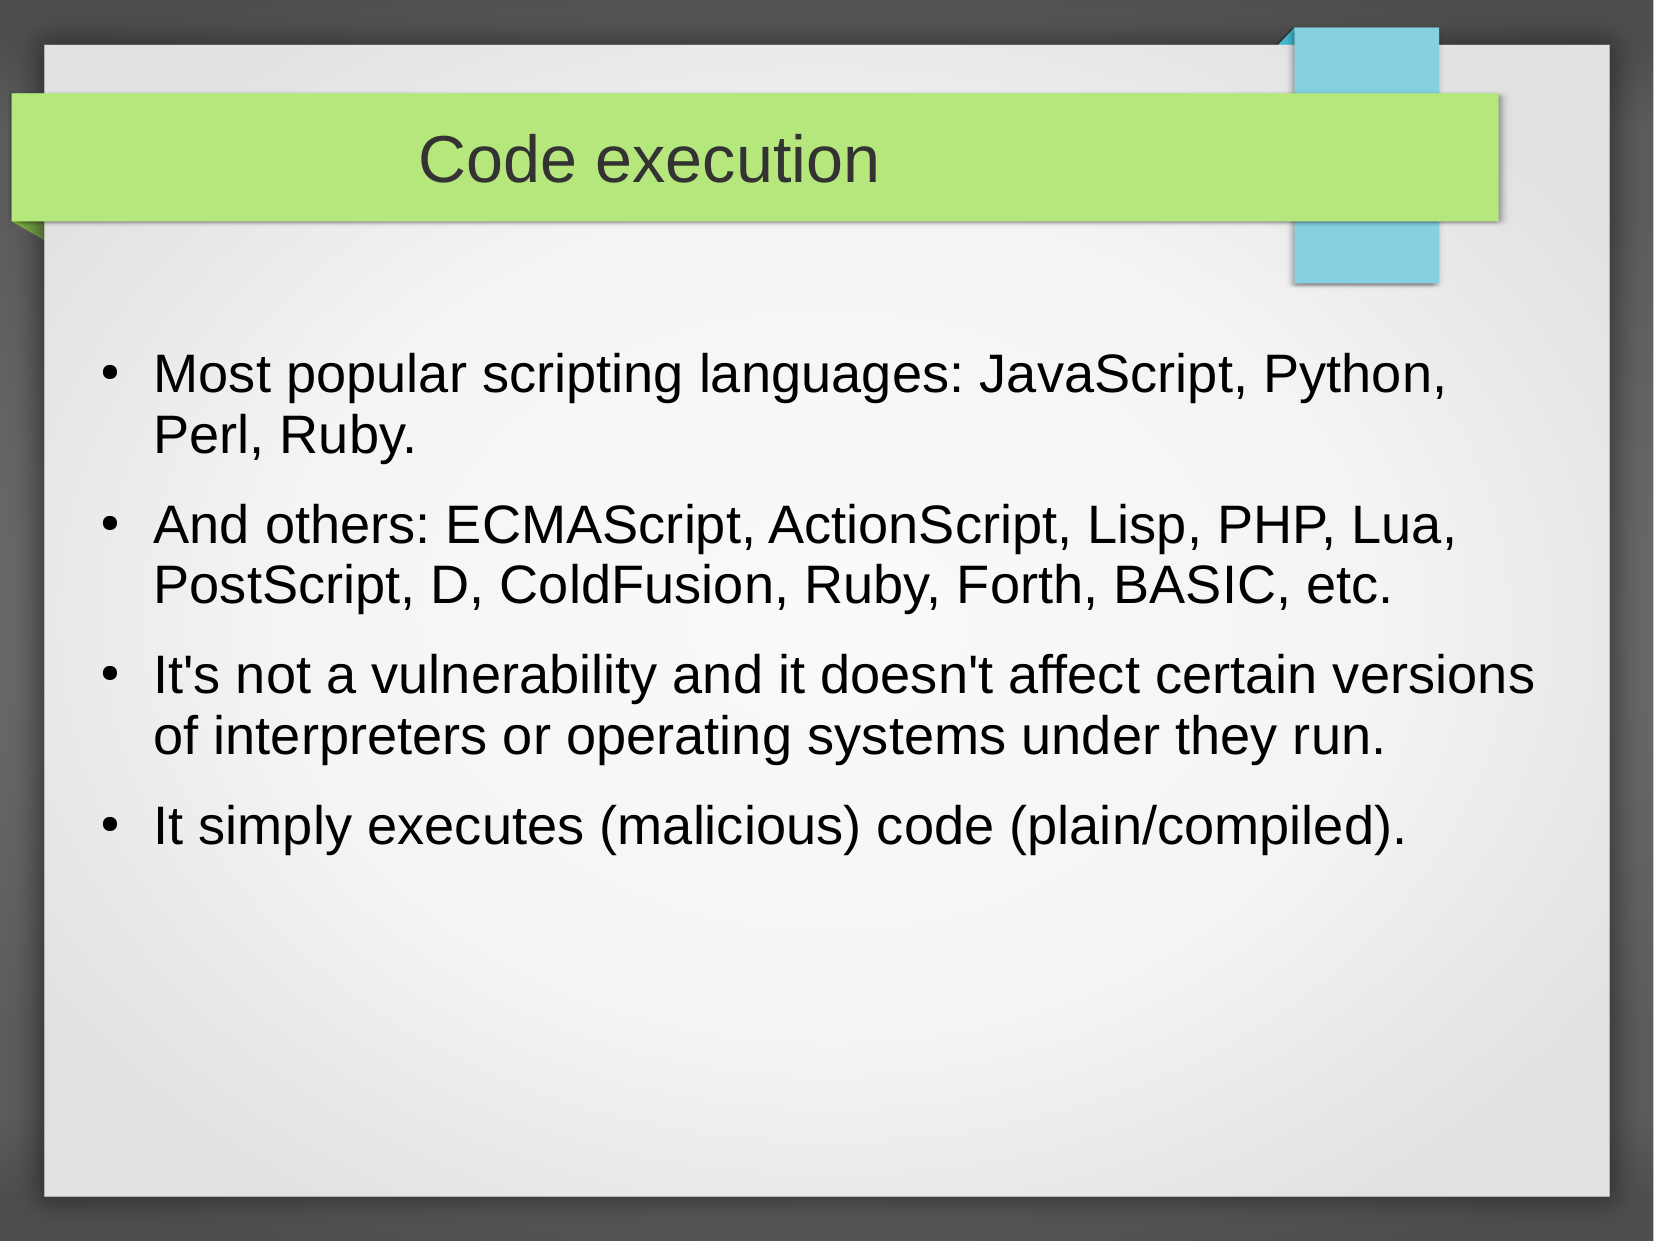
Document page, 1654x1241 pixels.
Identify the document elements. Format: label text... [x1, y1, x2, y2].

picture [0, 0, 1654, 1241]
title Code execution [70, 106, 1229, 213]
list Most popular scripting languages: JavaScript, Python, Perl, Ruby. And others: ECMAScript, ActionScript, Lisp, PHP, Lua, PostScript, D, ColdFusion, Ruby, Forth, BASIC, etc. It's not a vulnerability and it doesn't affect certain versions of interpreters or operating systems under they run. It simply executes (malicious) code (plain/compiled). [82, 343, 1538, 1063]
